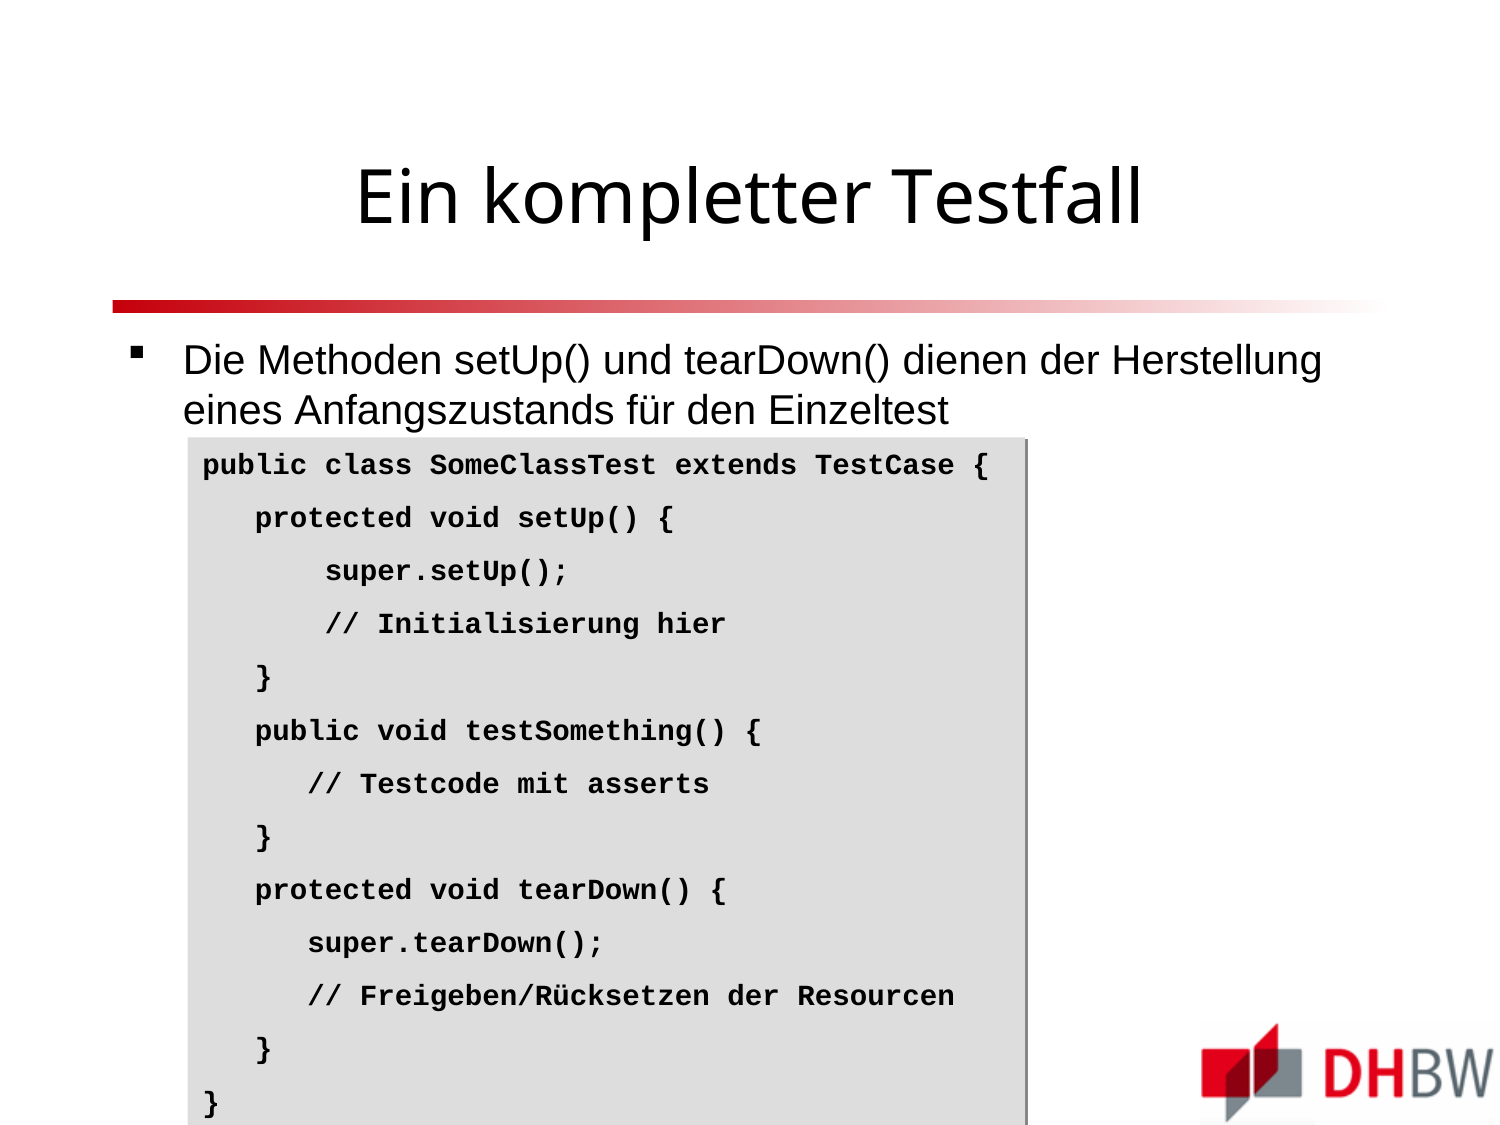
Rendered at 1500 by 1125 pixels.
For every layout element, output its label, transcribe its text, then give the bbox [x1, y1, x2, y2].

picture [1200, 1021, 1495, 1125]
text_box public class SomeClassTest extends TestCase { protected void setUp() { super.setUp(); // Initialisierung hier } public void testSomething() { // Testcode mit asserts } protected void tearDown() { super.tearDown(); // Freigeben/Rücksetzen der Resourcen } } [187, 437, 1026, 1125]
list Die Methoden setUp() und tearDown() dienen der Herstellung eines Anfangszustands für den Einzeltest [112, 324, 1388, 1051]
title Ein kompletter Testfall [112, 99, 1388, 288]
